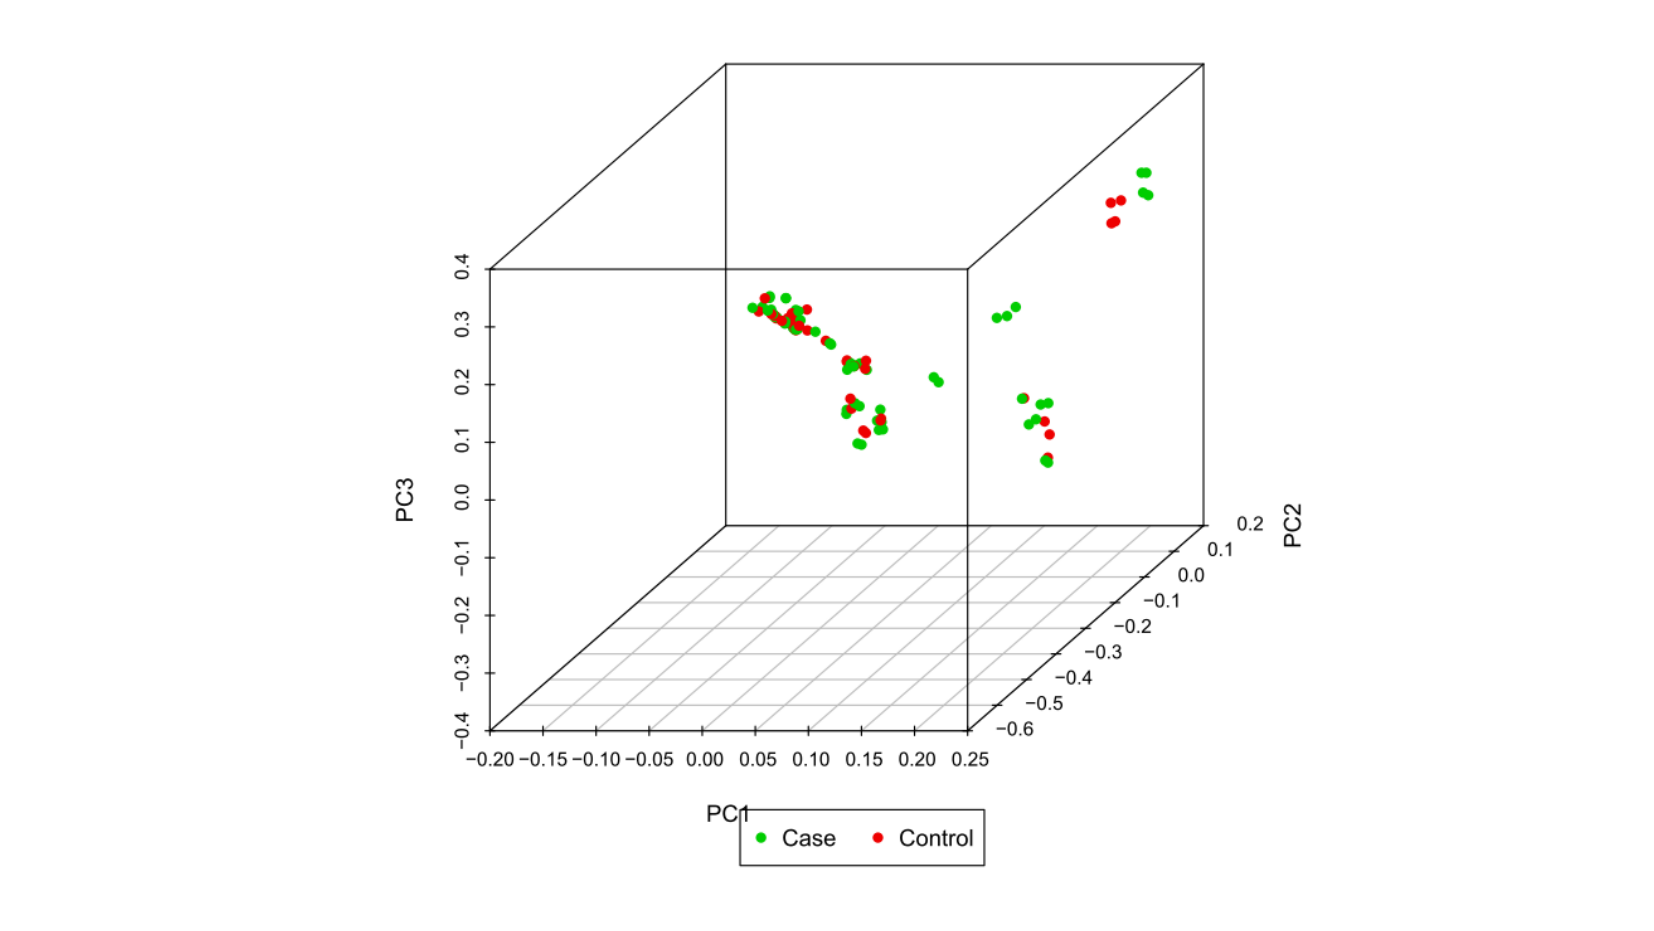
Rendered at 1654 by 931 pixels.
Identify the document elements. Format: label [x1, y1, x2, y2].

picture [375, 20, 1351, 901]
